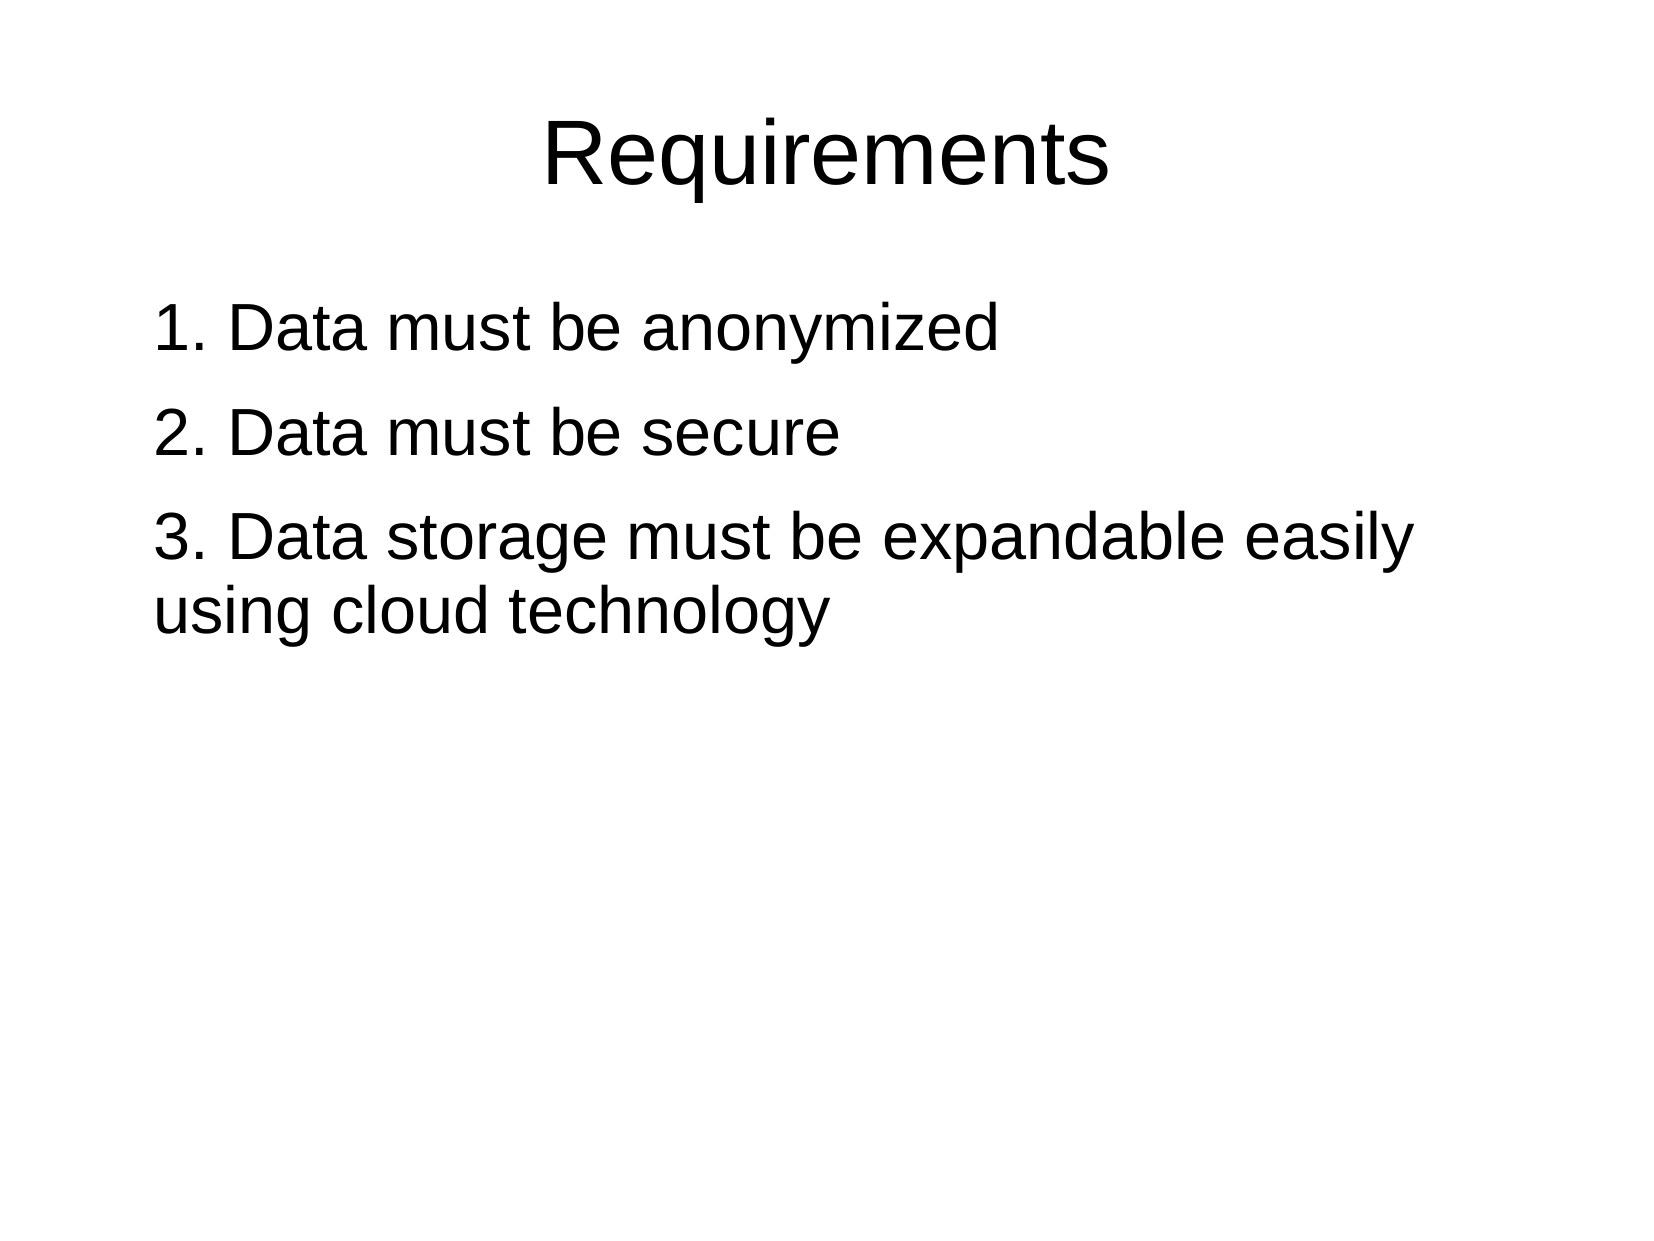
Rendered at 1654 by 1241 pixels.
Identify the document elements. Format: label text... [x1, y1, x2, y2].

list 1. Data must be anonymized 2. Data must be secure 3. Data storage must be expandable easily using cloud technology [82, 290, 1571, 1010]
title Requirements [82, 49, 1571, 257]
